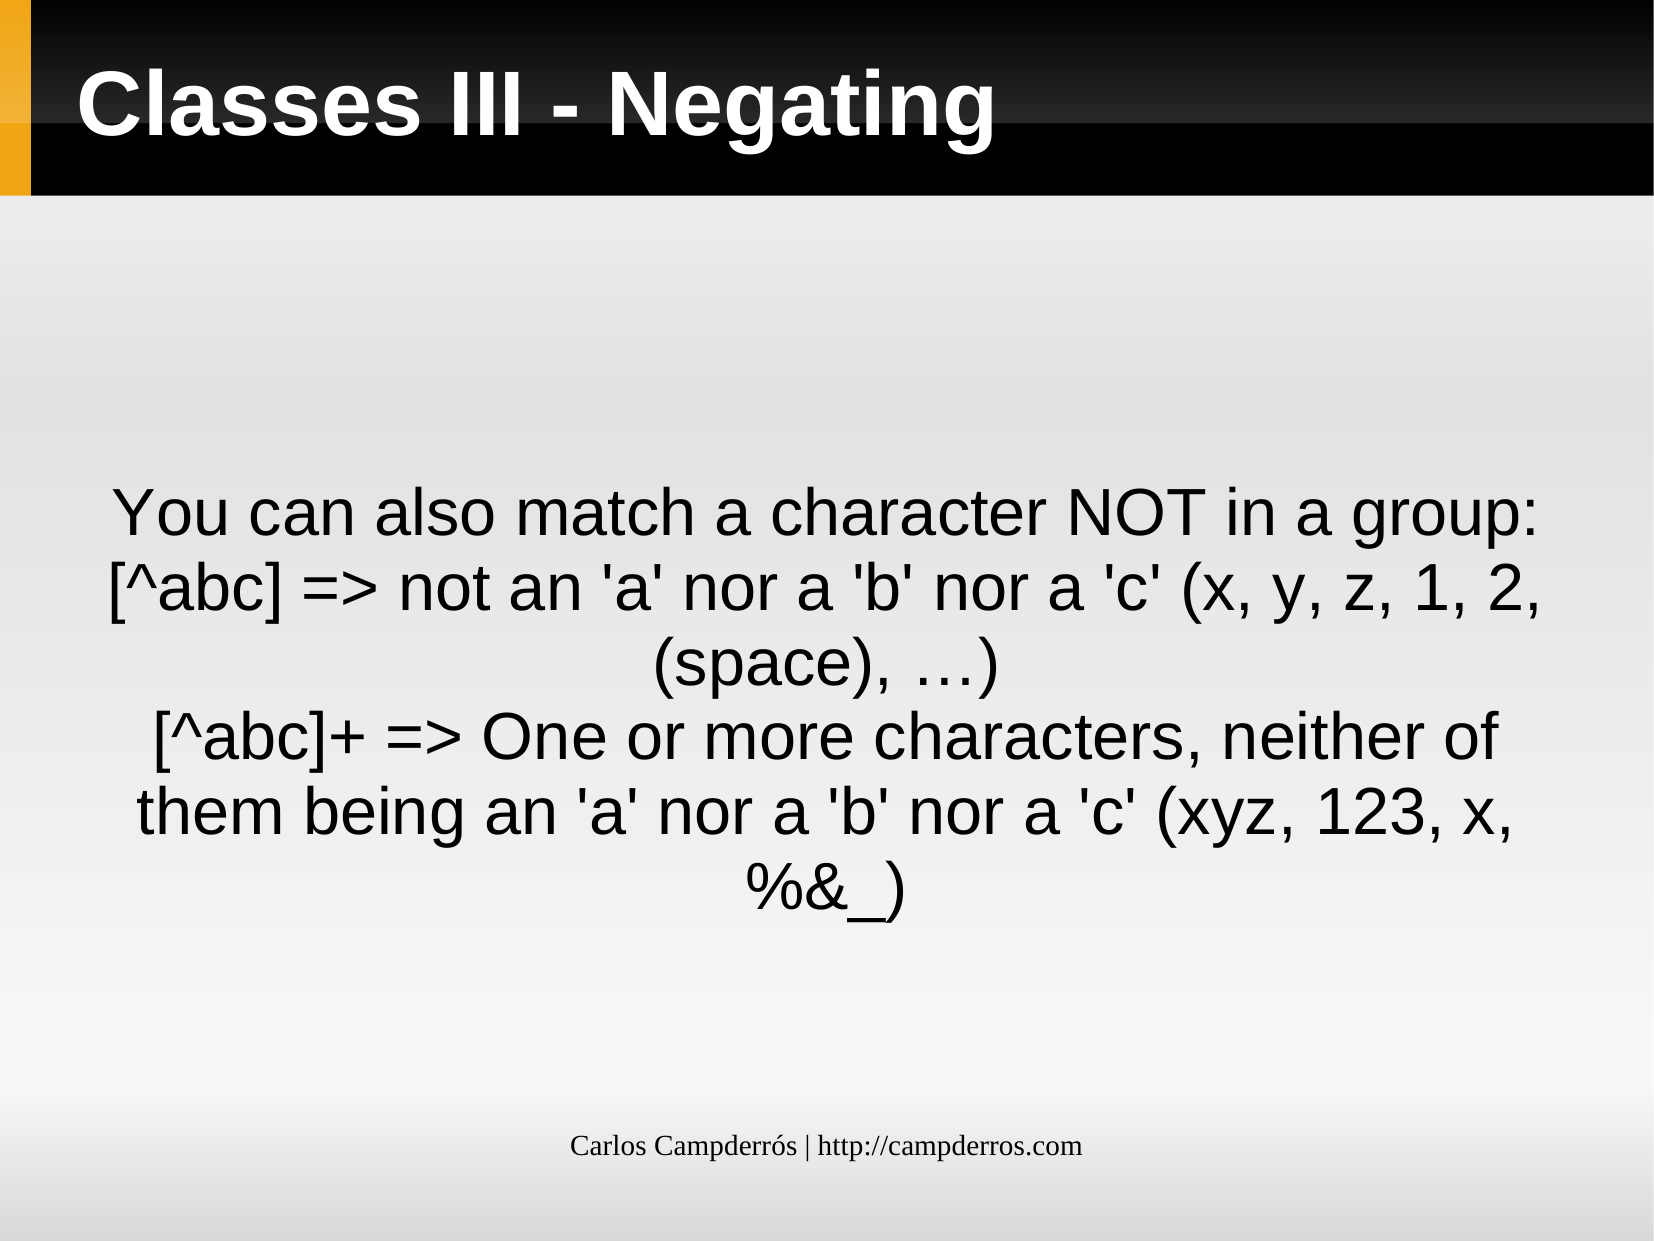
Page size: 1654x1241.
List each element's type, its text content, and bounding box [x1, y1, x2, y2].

subtitle You can also match a character NOT in a group: [^abc] => not an 'a' nor a 'b' nor a 'c' (x, y, z, 1, 2, (space), …) [^abc]+ => One or more characters, neither of them being an 'a' nor a 'b' nor a 'c' (xyz, 123, x, %&_) [82, 297, 1571, 1102]
title Classes III - Negating [76, 7, 1565, 200]
picture [0, 0, 1654, 1241]
